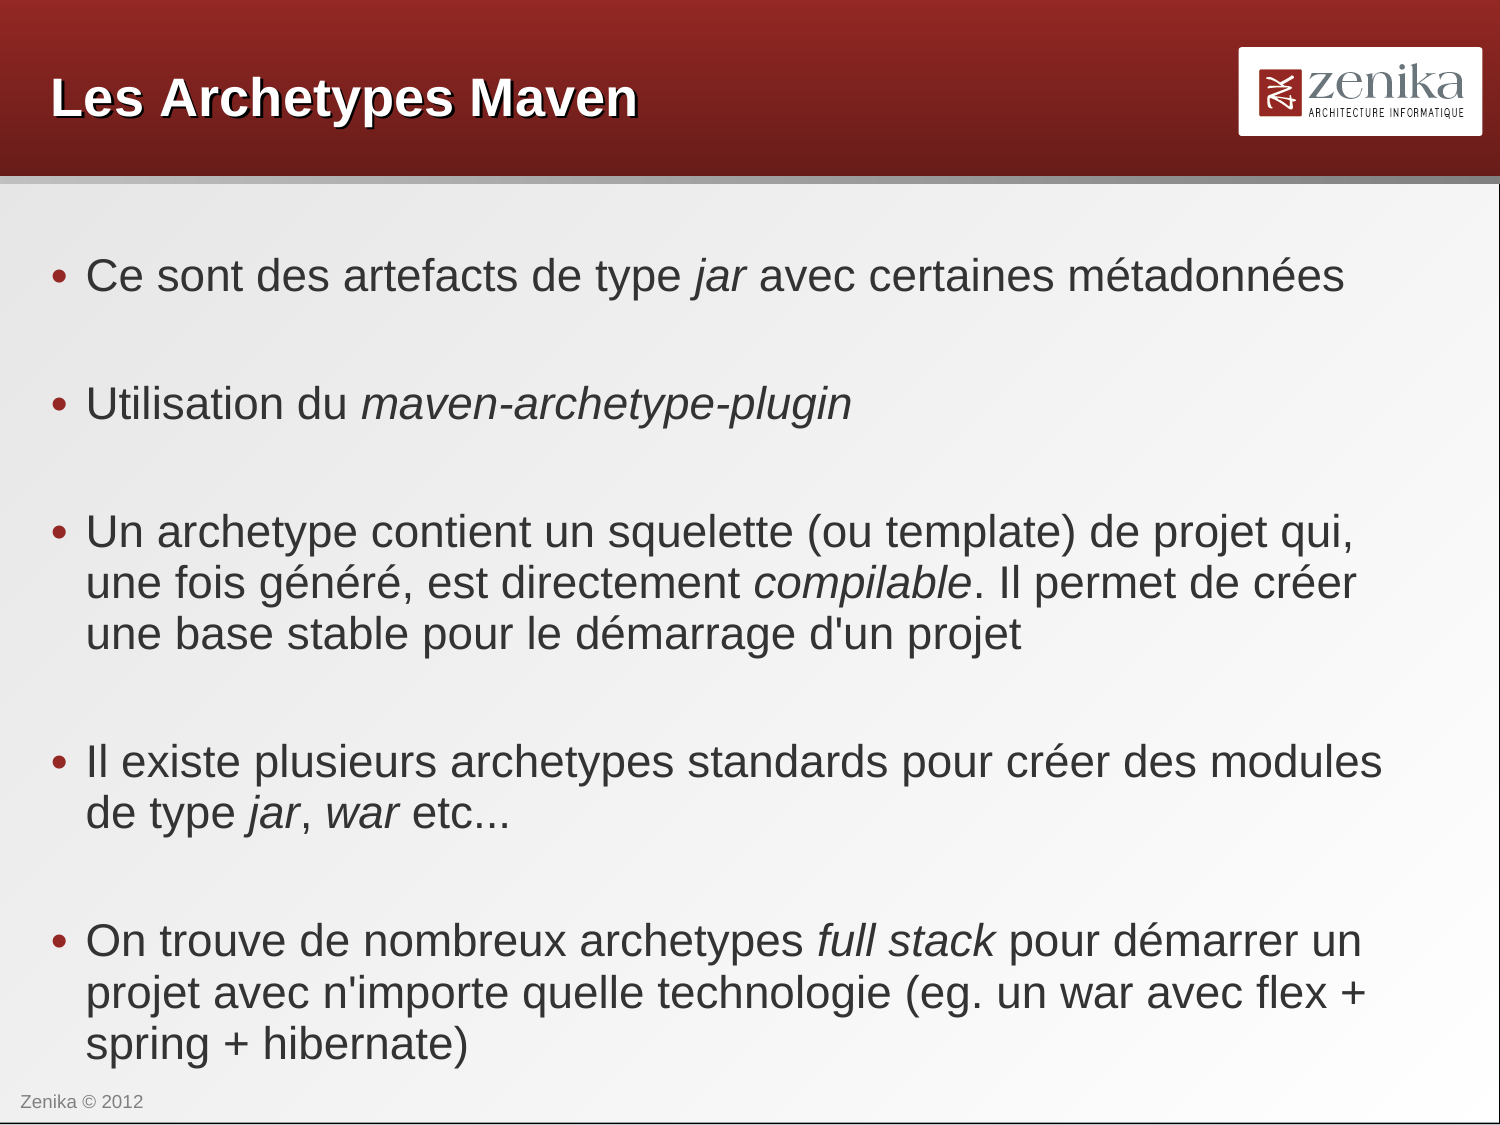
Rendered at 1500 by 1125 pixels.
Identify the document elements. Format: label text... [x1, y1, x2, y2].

title Les Archetypes Maven [50, 15, 1206, 180]
list Ce sont des artefacts de type jar avec certaines métadonnées Utilisation du maven-archetype-plugin Un archetype contient un squelette (ou template) de projet qui, une fois généré, est directement compilable. Il permet de créer une base stable pour le démarrage d'un projet Il existe plusieurs archetypes standards pour créer des modules de type jar, war etc... On trouve de nombreux archetypes full stack pour démarrer un projet avec n'importe quelle technologie (eg. un war avec flex + spring + hibernate) [50, 249, 1435, 1079]
picture [1257, 58, 1464, 125]
